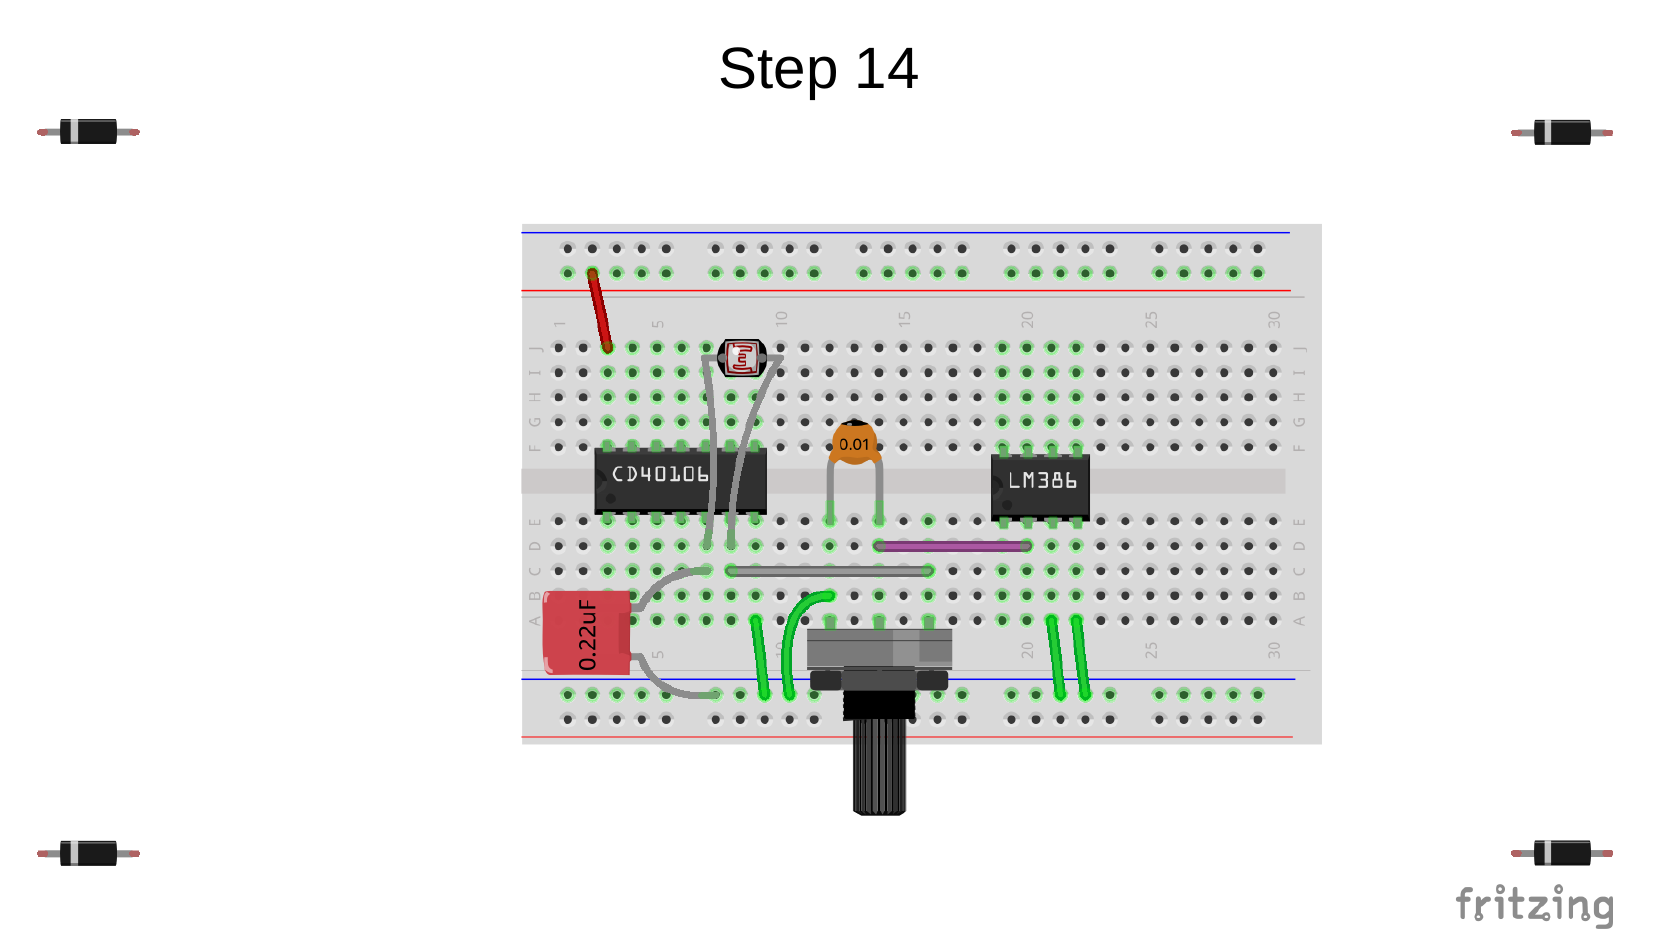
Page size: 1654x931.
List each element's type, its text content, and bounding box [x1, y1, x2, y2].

title Step 14 [79, 31, 1561, 104]
picture [37, 119, 1613, 929]
